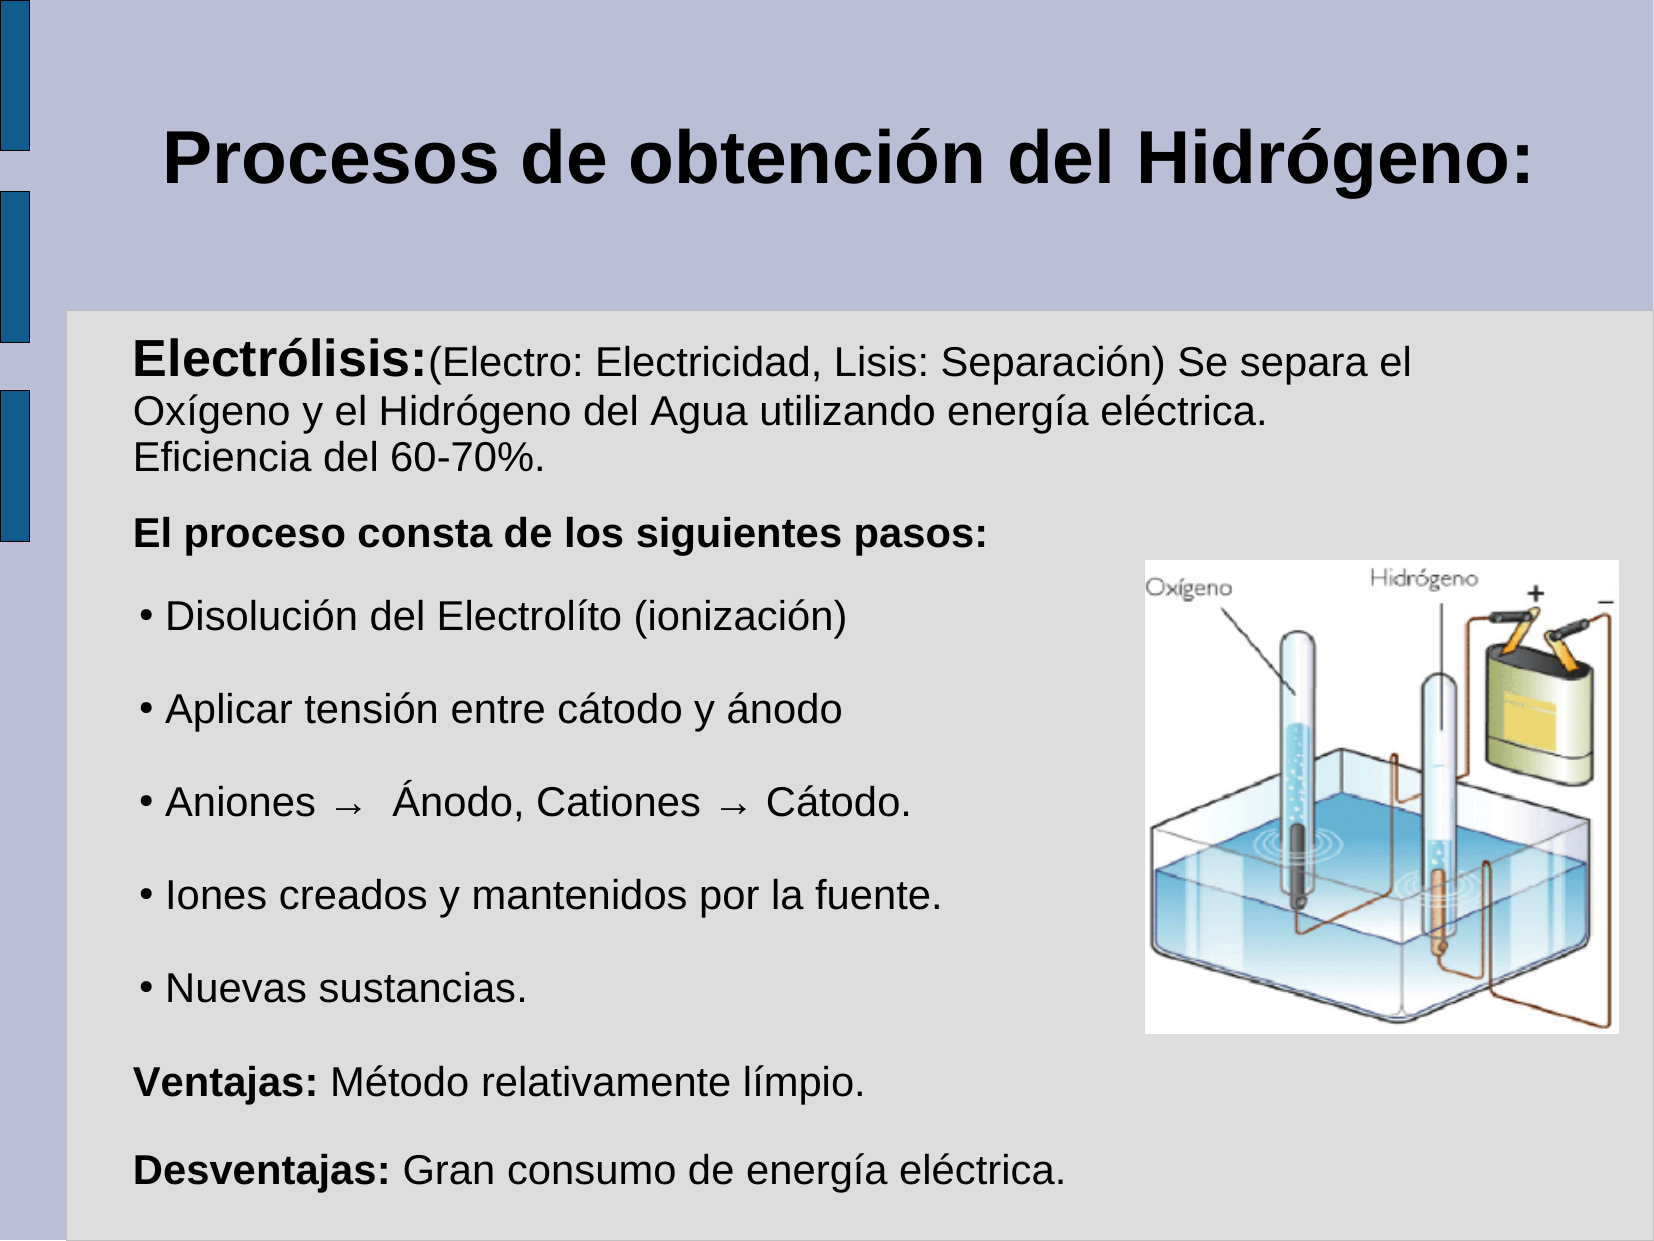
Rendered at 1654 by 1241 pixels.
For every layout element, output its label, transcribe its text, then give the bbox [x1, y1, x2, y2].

text_box Electrólisis:(Electro: Electricidad, Lisis: Separación) Se separa el Oxígeno y el Hidrógeno del Agua utilizando energía eléctrica. Eficiencia del 60-70%. [118, 322, 1447, 508]
picture [1145, 560, 1619, 1034]
text_box El proceso consta de los siguientes pasos: [118, 501, 1004, 591]
text_box Disolución del Electrolíto (ionización) Aplicar tensión entre cátodo y ánodo Aniones → Ánodo, Cationes → Cátodo. Iones creados y mantenidos por la fuente. Nuevas sustancias. [124, 585, 1010, 1069]
text_box Ventajas: Método relativamente límpio. [118, 1051, 1004, 1139]
text_box Desventajas: Gran consumo de energía eléctrica. [118, 1139, 1123, 1229]
text_box Procesos de obtención del Hidrógeno: [147, 107, 1625, 220]
